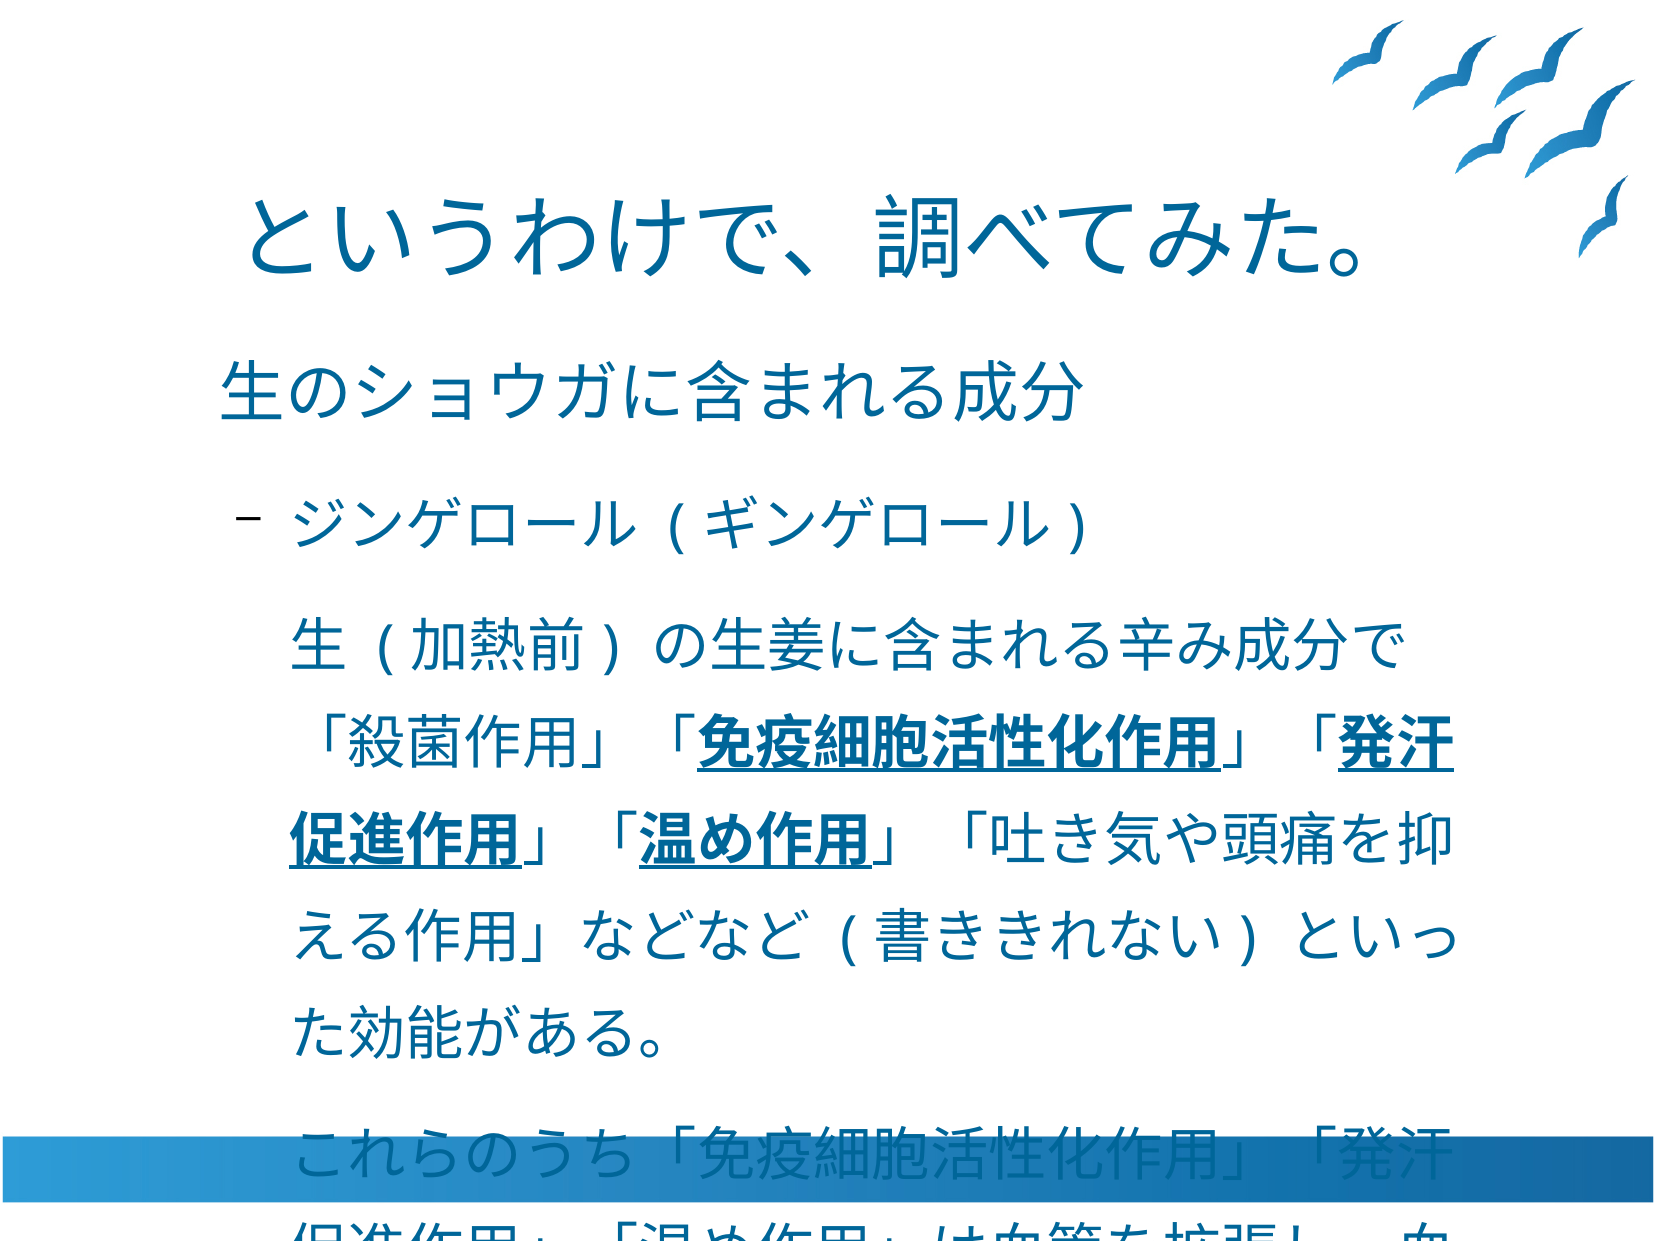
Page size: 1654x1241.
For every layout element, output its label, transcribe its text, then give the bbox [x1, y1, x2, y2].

picture [665, 1229, 683, 1233]
picture [827, 1231, 840, 1239]
picture [477, 1231, 490, 1239]
picture [495, 1231, 510, 1239]
picture [845, 1231, 860, 1239]
picture [0, 0, 1654, 1241]
title というわけで、調べてみた。 [147, 165, 1506, 299]
list 生のショウガに含まれる成分 ジンゲロール (ギンゲロール) 生 (加熱前) の生姜に含まれる辛み成分で「殺菌作用」「免疫細胞活性化作用」「発汗促進作用」「温め作用」「吐き気や頭痛を抑える作用」などなど (書ききれない) といった効能がある。 これらのうち「免疫細胞活性化作用」「発汗促進作用」「温め作用」は血管を拡張し、血流がよくなることで起こる作用。 [147, 324, 1506, 1045]
picture [316, 1229, 336, 1241]
picture [374, 1236, 384, 1241]
